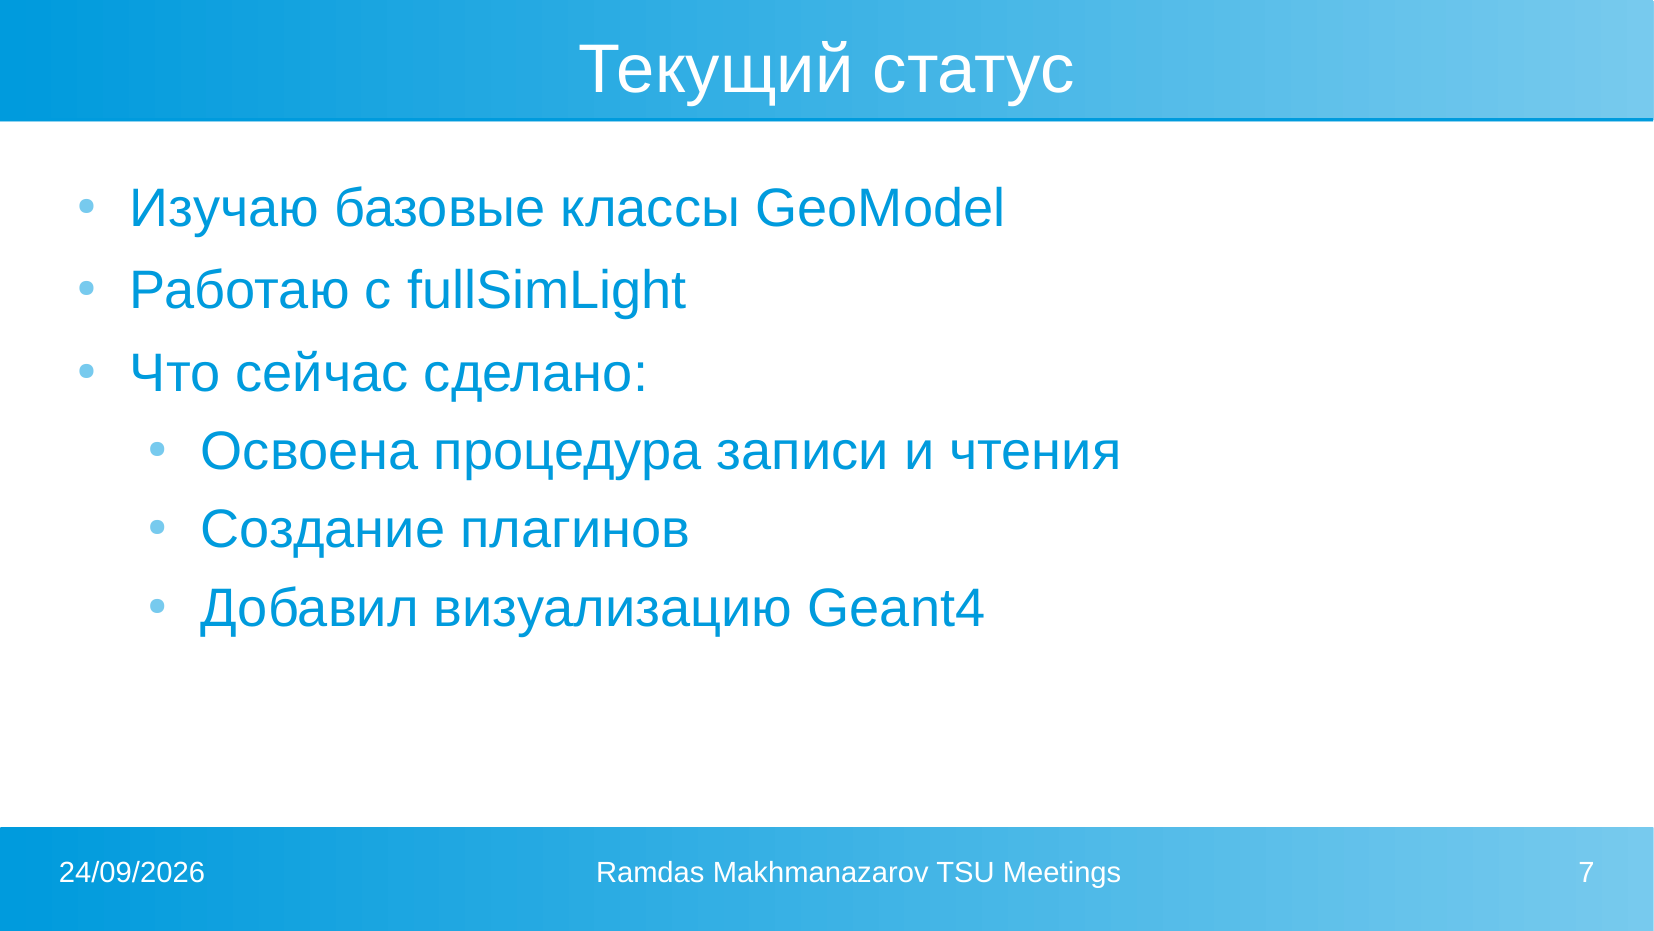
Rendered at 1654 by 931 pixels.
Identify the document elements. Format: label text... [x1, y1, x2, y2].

list Изучаю базовые классы GeoModel Работаю с fullSimLight Что сейчас сделано: Освоена процедура записи и чтения Создание плагинов Добавил визуализацию Geant4 [59, 177, 1595, 768]
title Текущий статус [59, 29, 1595, 108]
